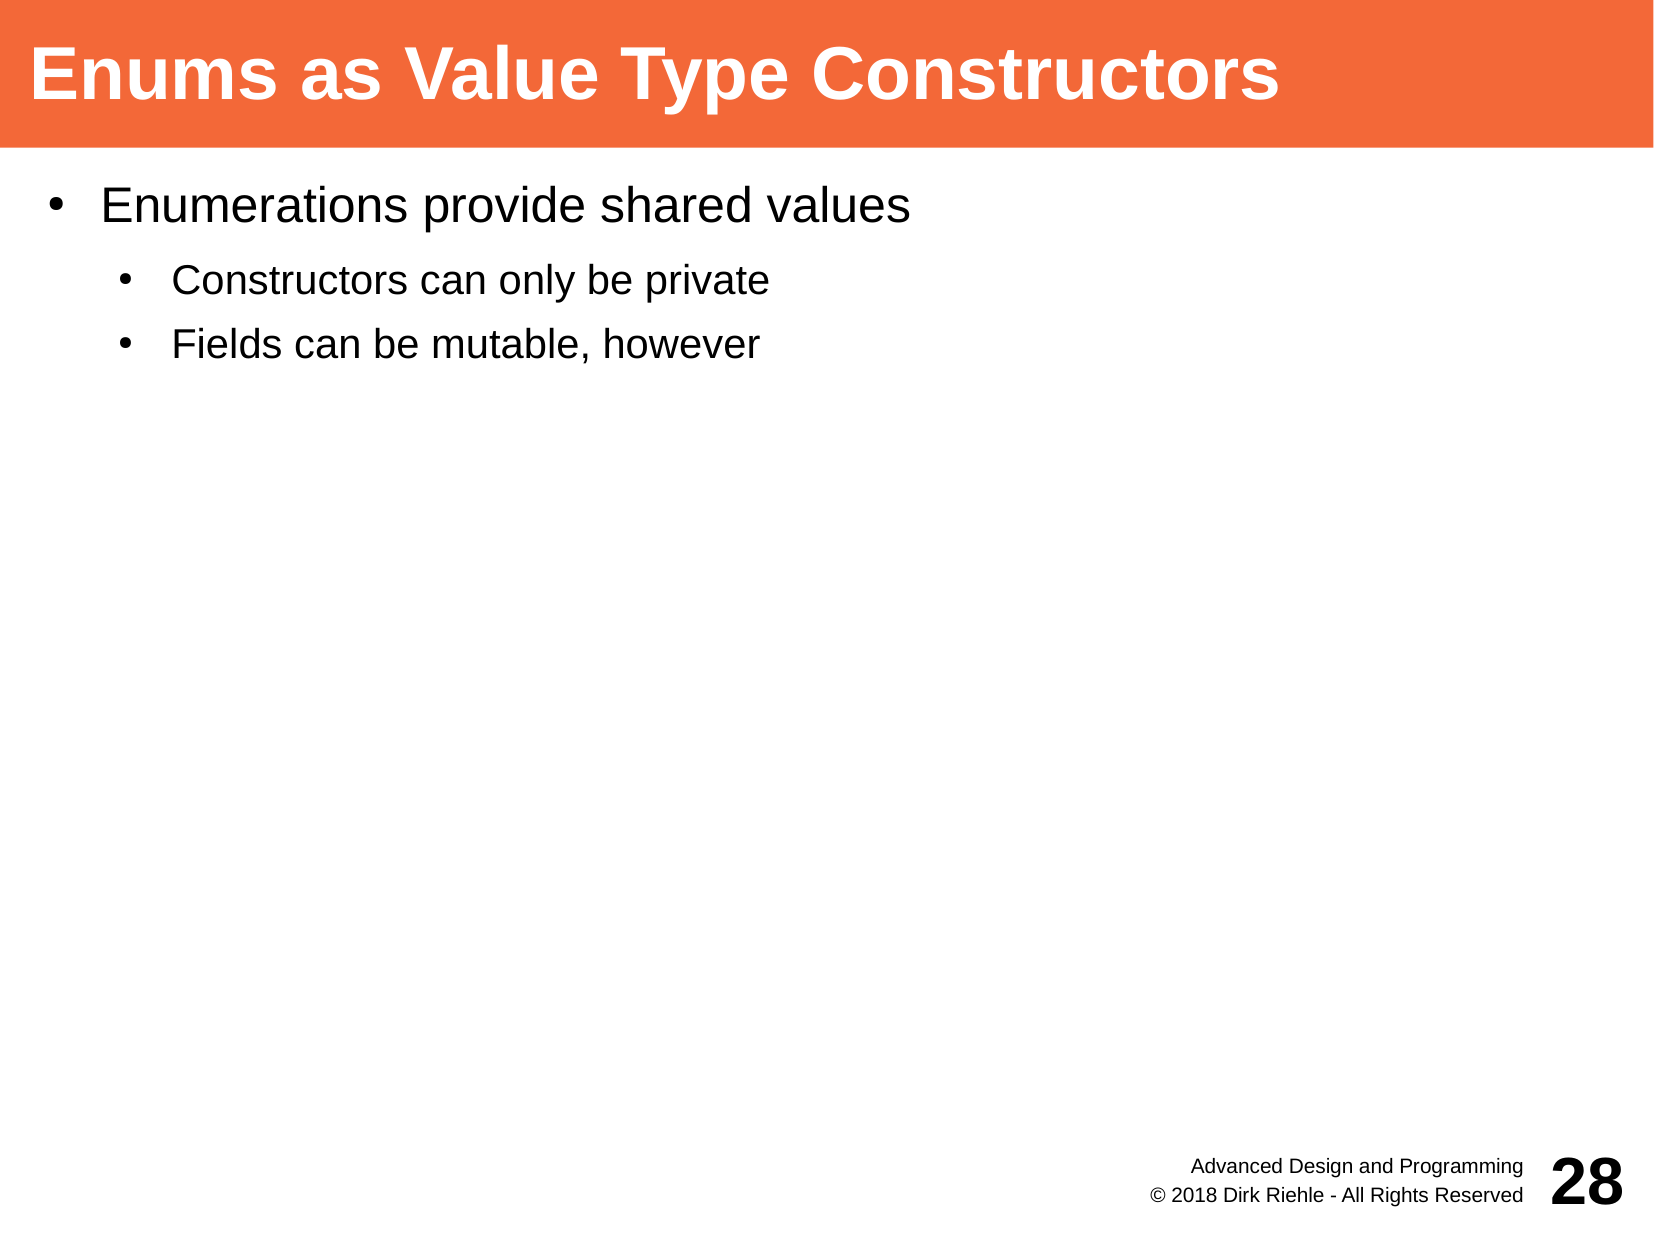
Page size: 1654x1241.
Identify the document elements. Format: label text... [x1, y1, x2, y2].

list Enumerations provide shared values Constructors can only be private Fields can be mutable, however [29, 177, 1625, 1063]
title Enums as Value Type Constructors [0, 0, 1654, 148]
